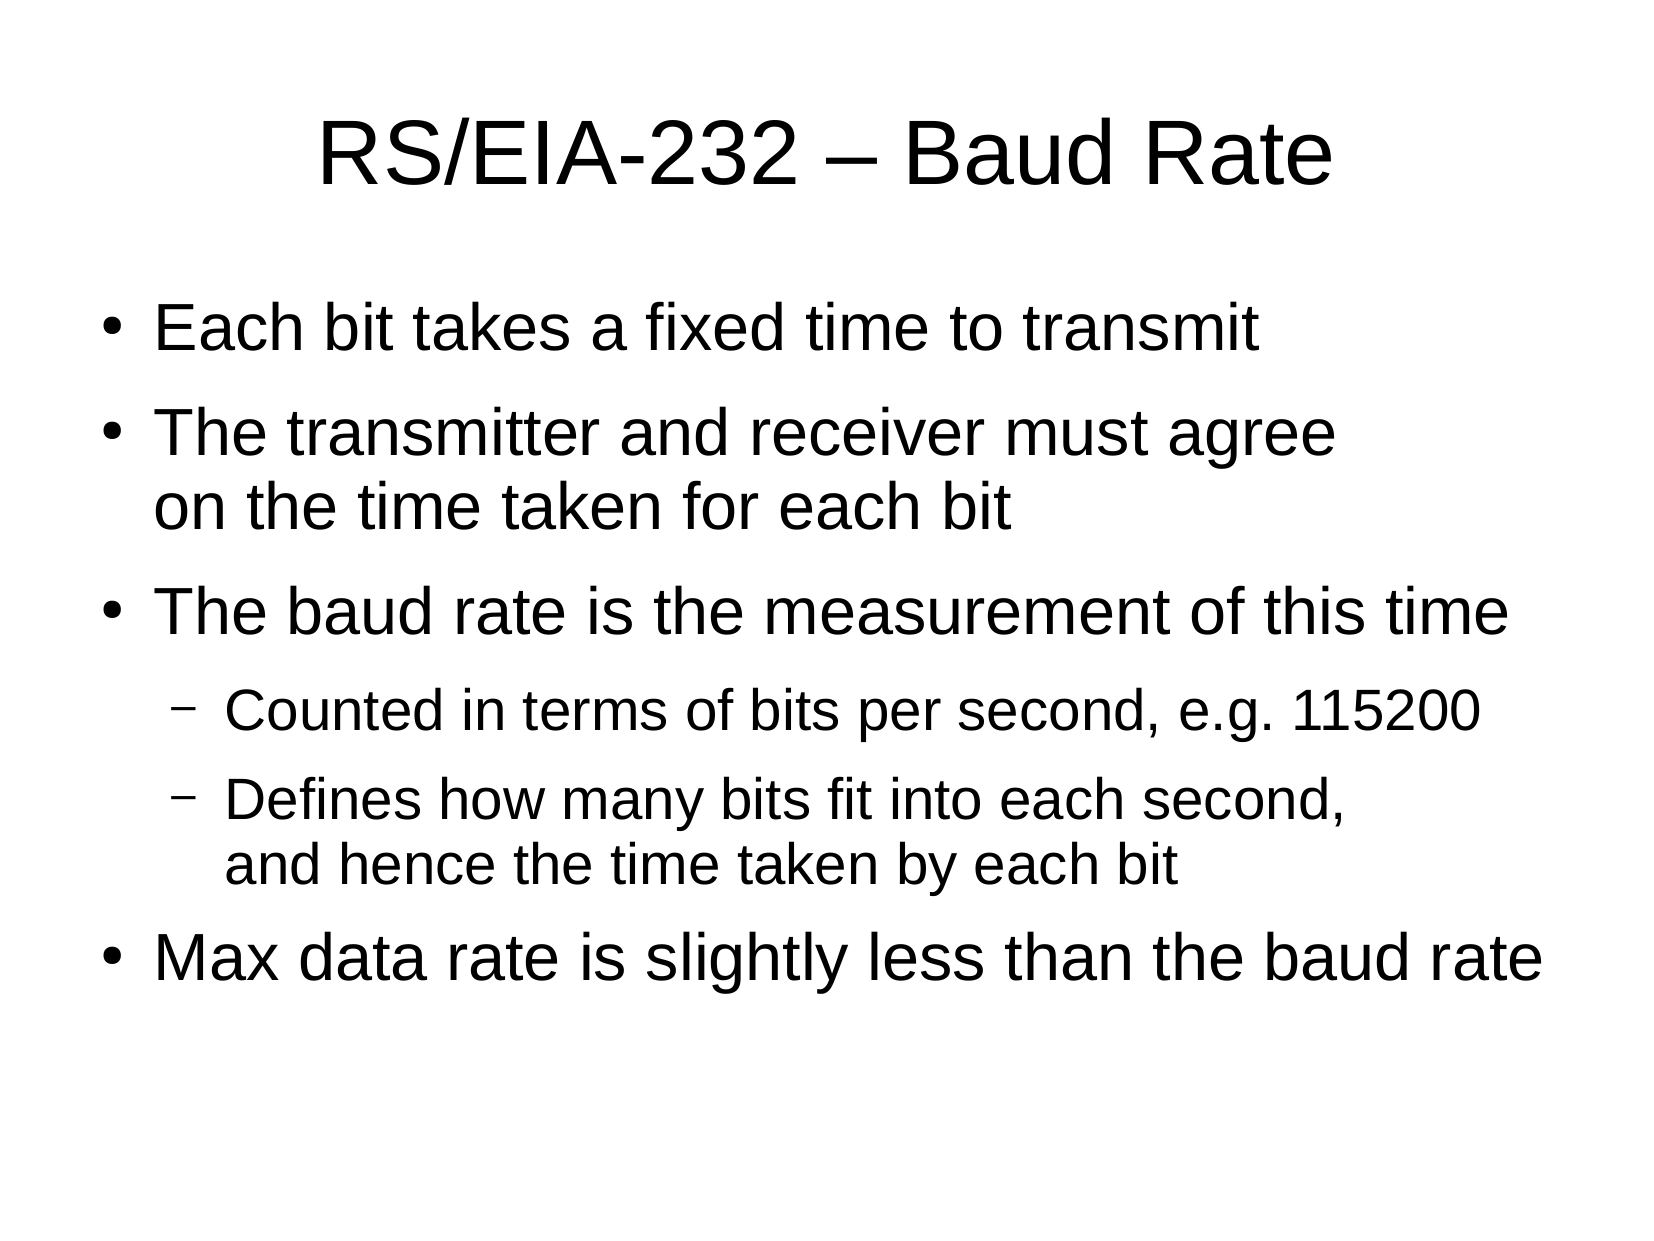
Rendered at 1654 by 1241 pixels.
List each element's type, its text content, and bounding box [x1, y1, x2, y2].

title RS/EIA-232 – Baud Rate [82, 49, 1571, 257]
list Each bit takes a fixed time to transmit The transmitter and receiver must agree on the time taken for each bit The baud rate is the measurement of this time Counted in terms of bits per second, e.g. 115200 Defines how many bits fit into each second, and hence the time taken by each bit Max data rate is slightly less than the baud rate [82, 290, 1571, 1010]
